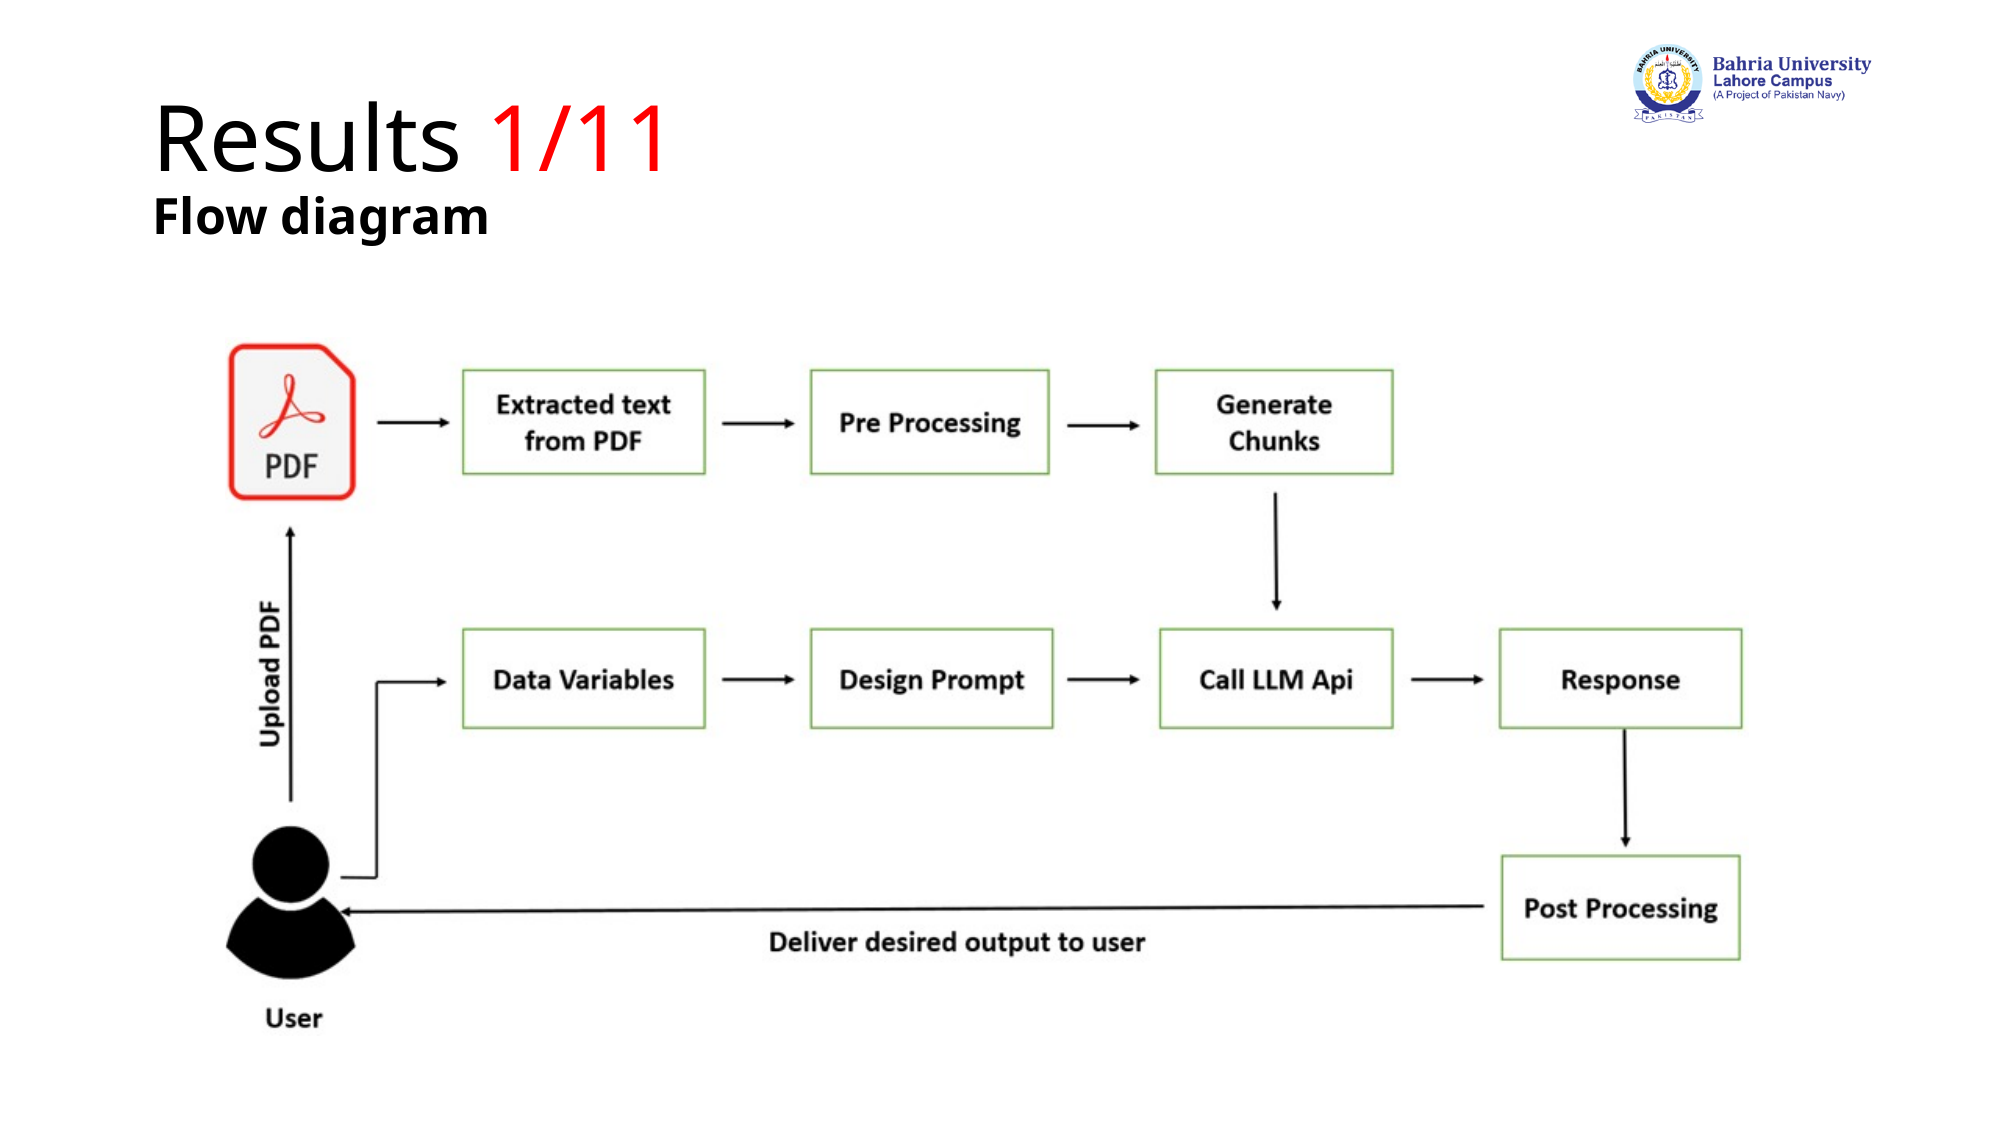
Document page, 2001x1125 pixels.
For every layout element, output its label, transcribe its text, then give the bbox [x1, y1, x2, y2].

picture [1625, 41, 1952, 134]
picture [225, 337, 1749, 1036]
title Results 1/11 Flow diagram [137, 59, 1863, 278]
